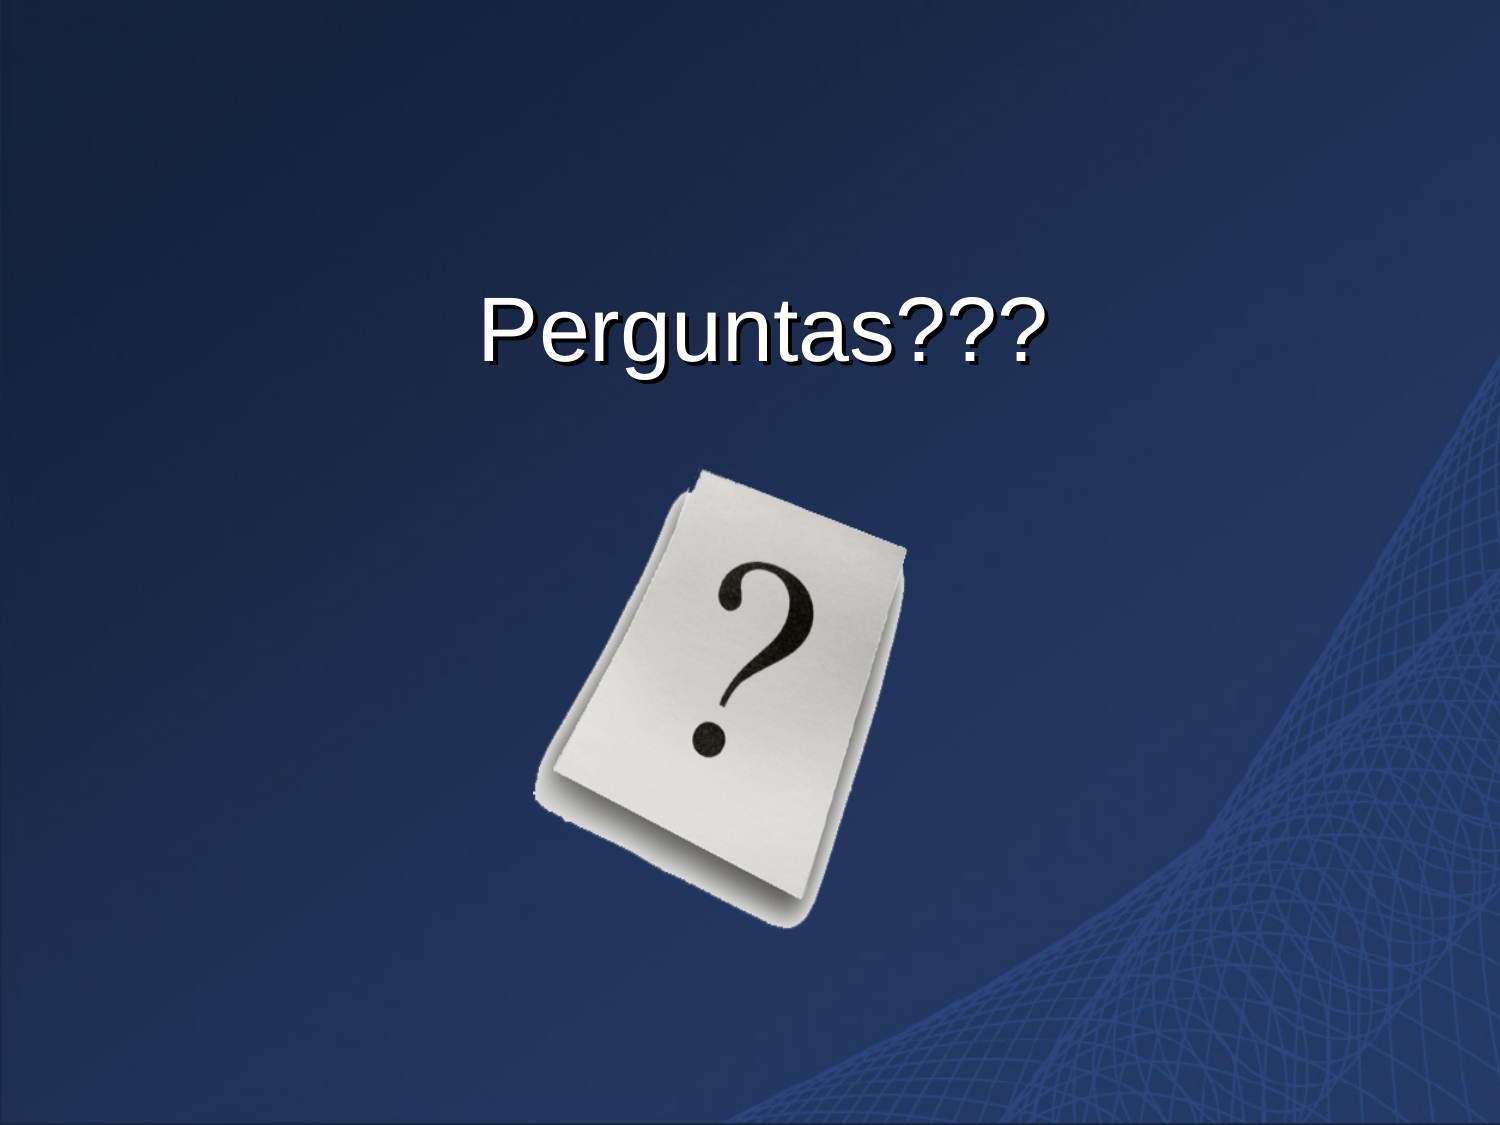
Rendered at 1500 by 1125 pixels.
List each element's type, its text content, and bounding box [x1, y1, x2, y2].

title Perguntas??? [88, 207, 1439, 443]
picture [0, 0, 1500, 1125]
